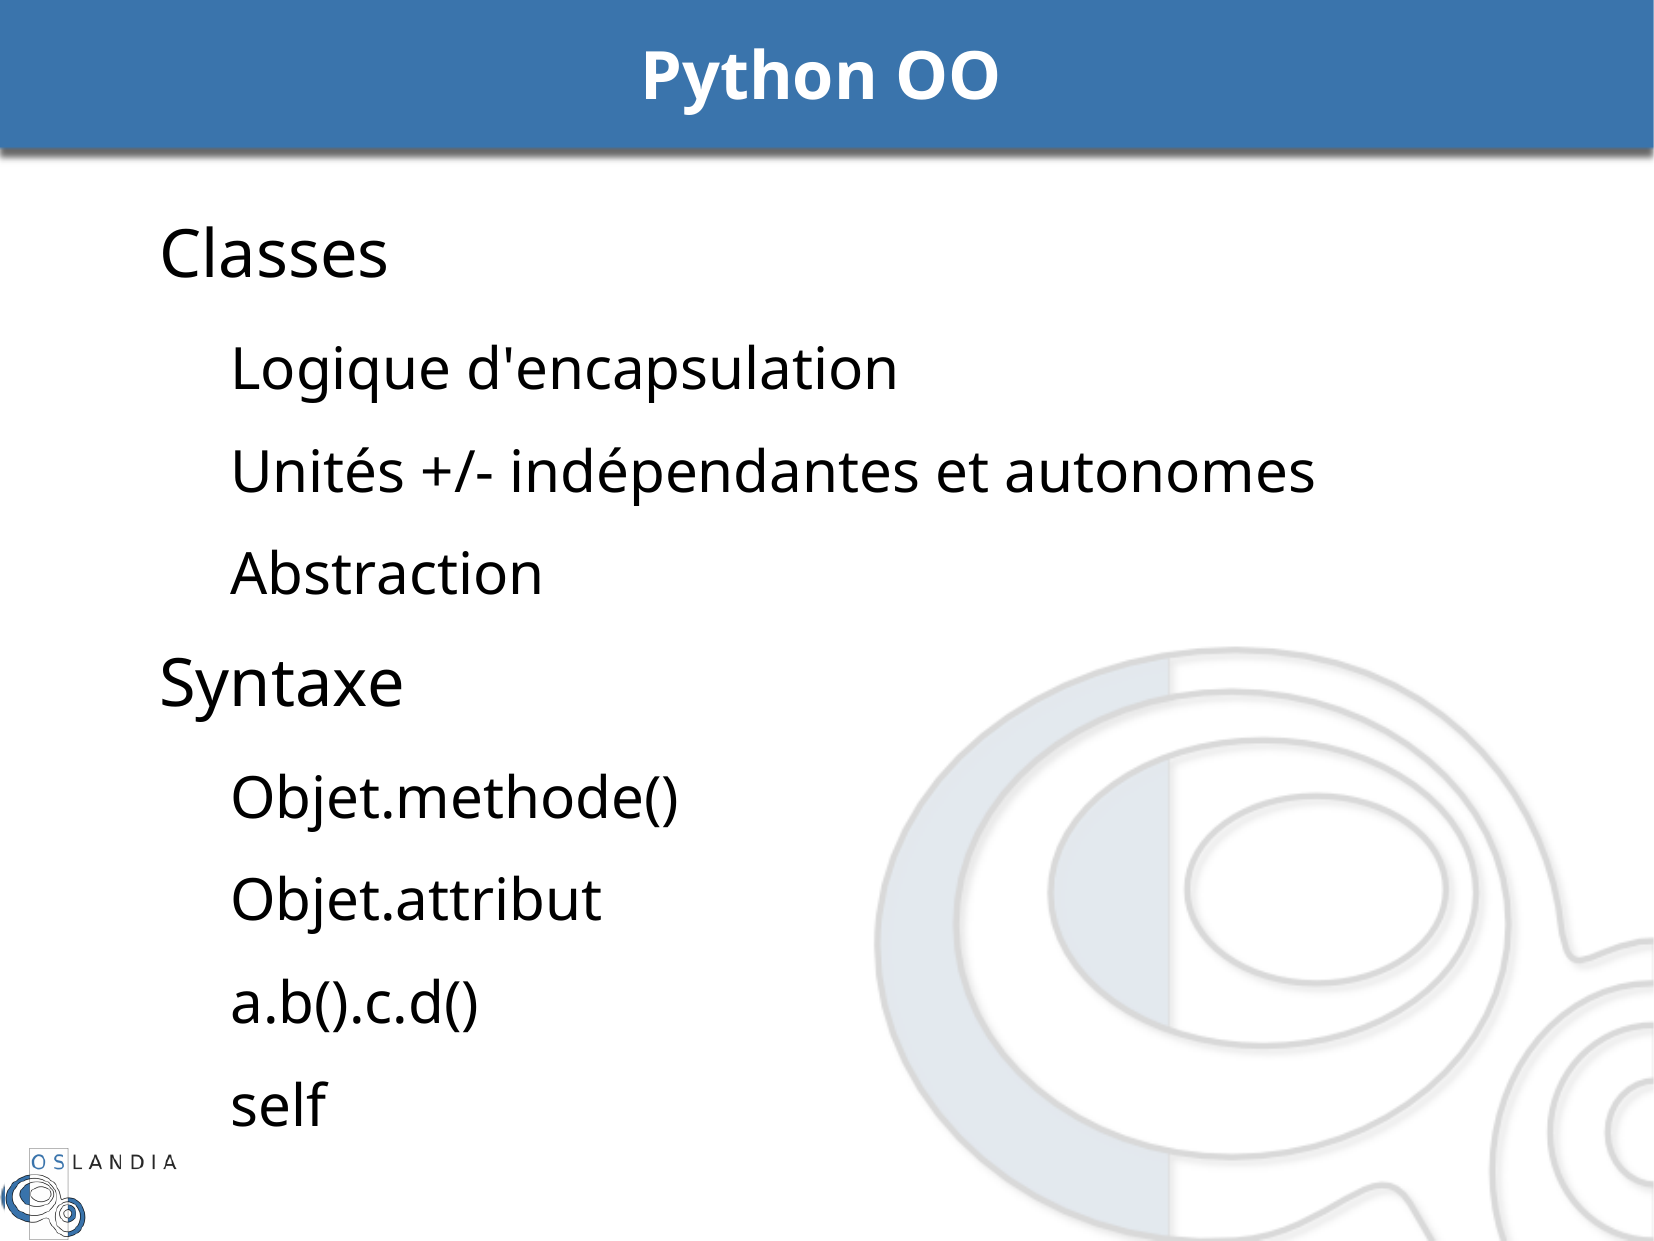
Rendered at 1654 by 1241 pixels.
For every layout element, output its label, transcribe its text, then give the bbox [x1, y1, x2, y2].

picture [0, 0, 1654, 1241]
title Python OO [76, 0, 1565, 148]
list Classes Logique d'encapsulation Unités +/- indépendantes et autonomes Abstraction Syntaxe Objet.methode() Objet.attribut a.b().c.d() self [88, 206, 1577, 1093]
